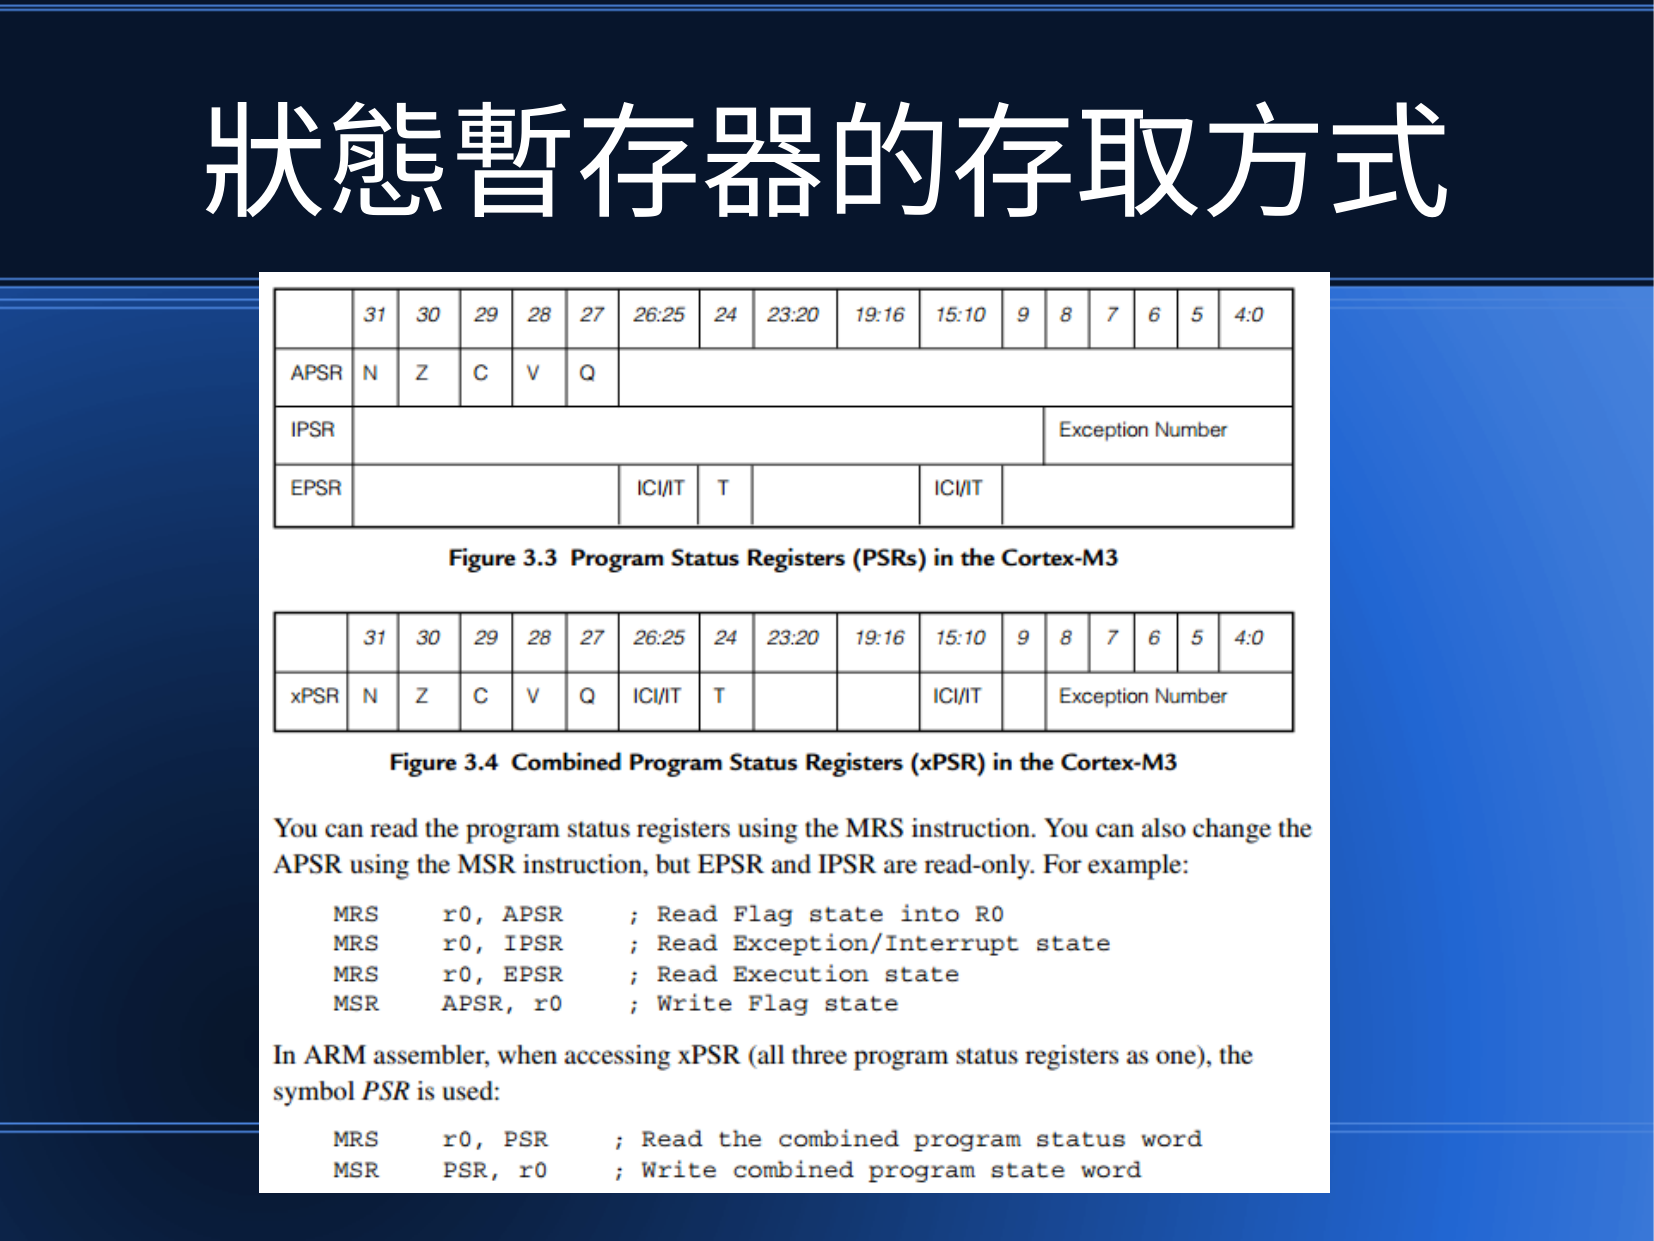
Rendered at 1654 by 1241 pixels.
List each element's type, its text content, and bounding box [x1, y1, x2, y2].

title 狀態暫存器的存取方式 [82, 49, 1571, 257]
picture [0, 0, 1654, 1241]
